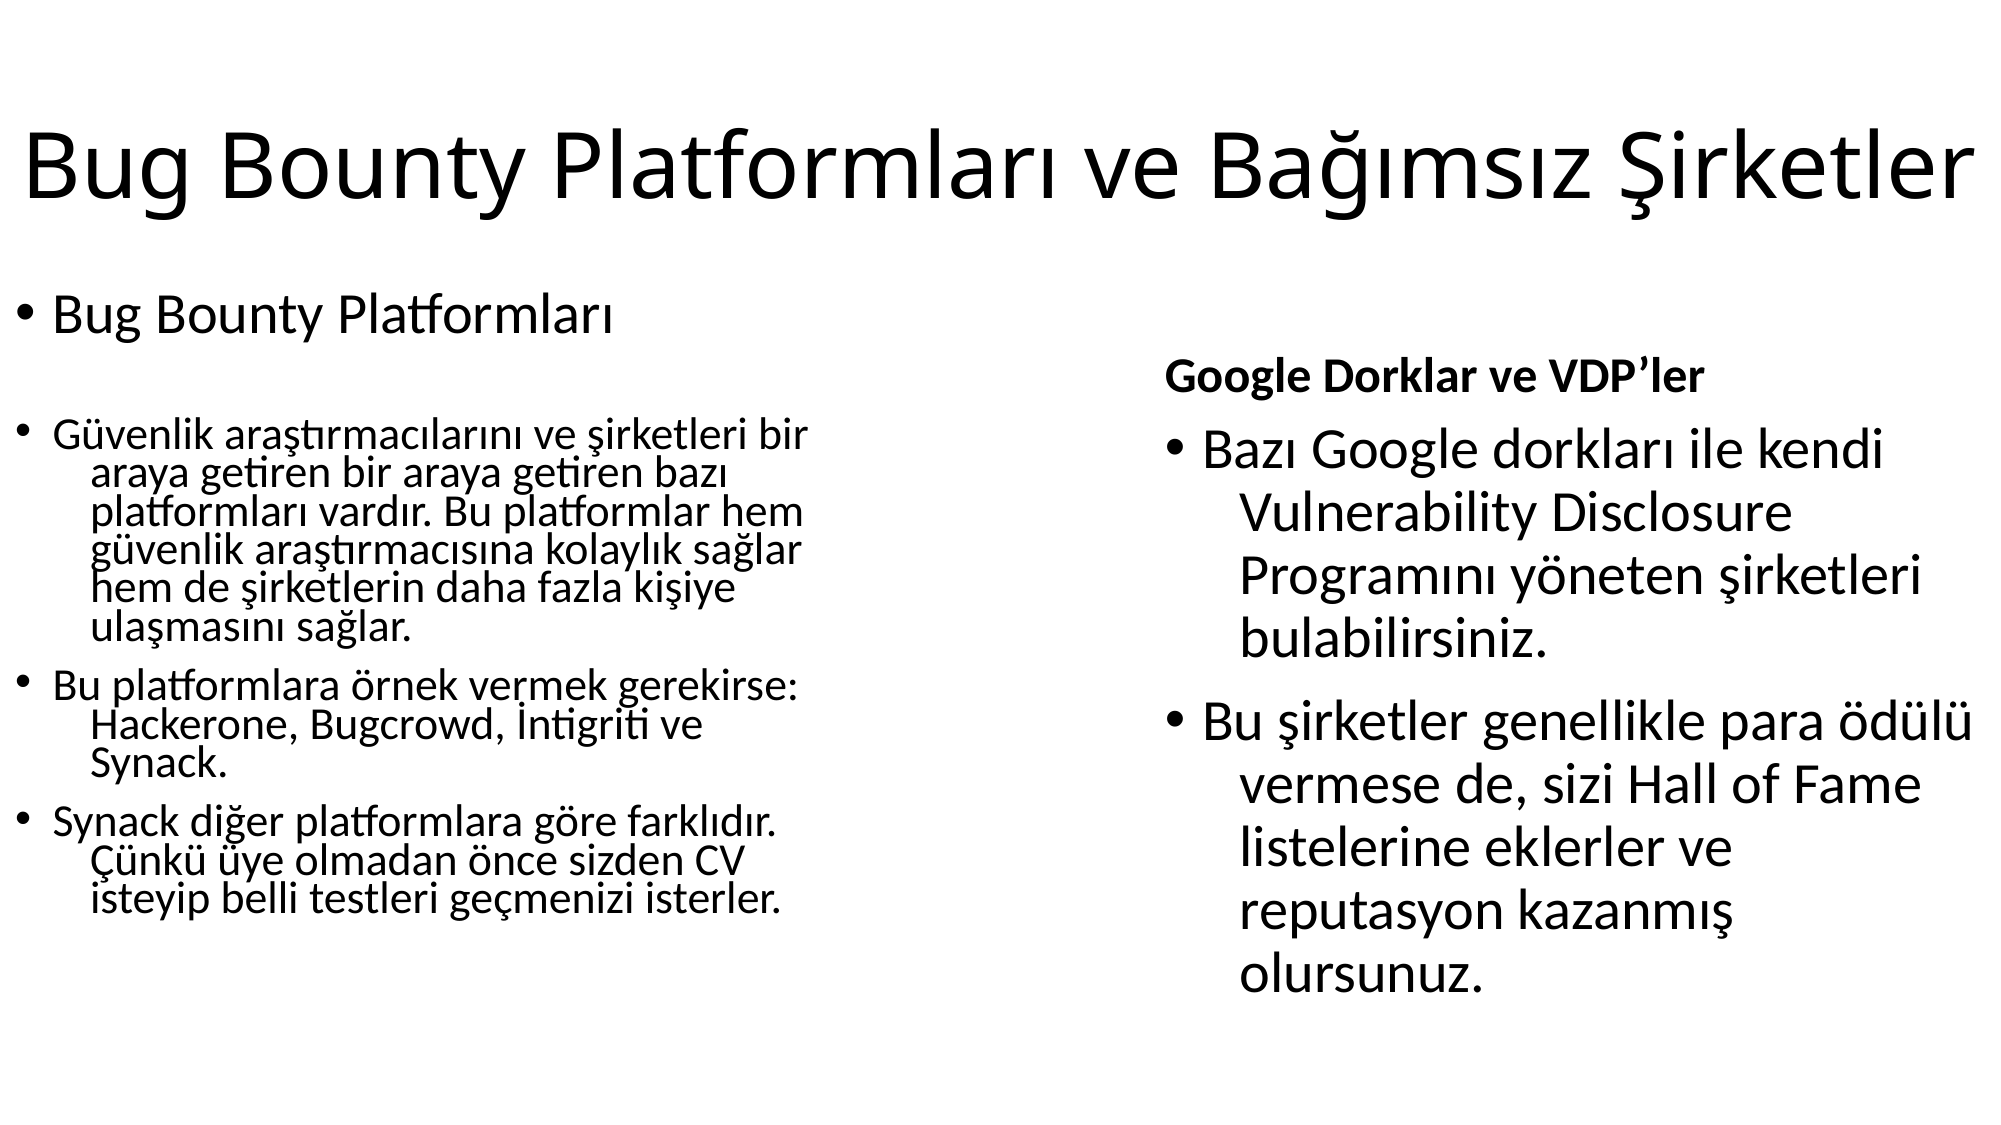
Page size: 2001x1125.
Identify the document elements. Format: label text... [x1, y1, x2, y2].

list Bazı Google dorkları ile kendi Vulnerability Disclosure Programını yöneten şirketleri bulabilirsiniz. Bu şirketler genellikle para ödülü vermese de, sizi Hall of Fame listelerine eklerler ve reputasyon kazanmış olursunuz. [1149, 410, 2000, 1016]
title Bug Bounty Platformları ve Bağımsız Şirketler [0, 59, 2000, 278]
list Google Dorklar ve VDP’ler [1149, 275, 2000, 410]
list Güvenlik araştırmacılarını ve şirketleri bir araya getiren bir araya getiren bazı platformları vardır. Bu platformlar hem güvenlik araştırmacısına kolaylık sağlar hem de şirketlerin daha fazla kişiye ulaşmasını sağlar. Bu platformlara örnek vermek gerekirse: Hackerone, Bugcrowd, İntigriti ve Synack. Synack diğer platformlara göre farklıdır. Çünkü üye olmadan önce sizden CV isteyip belli testleri geçmenizi isterler. [0, 410, 847, 1016]
list Bug Bounty Platformları [0, 275, 847, 410]
